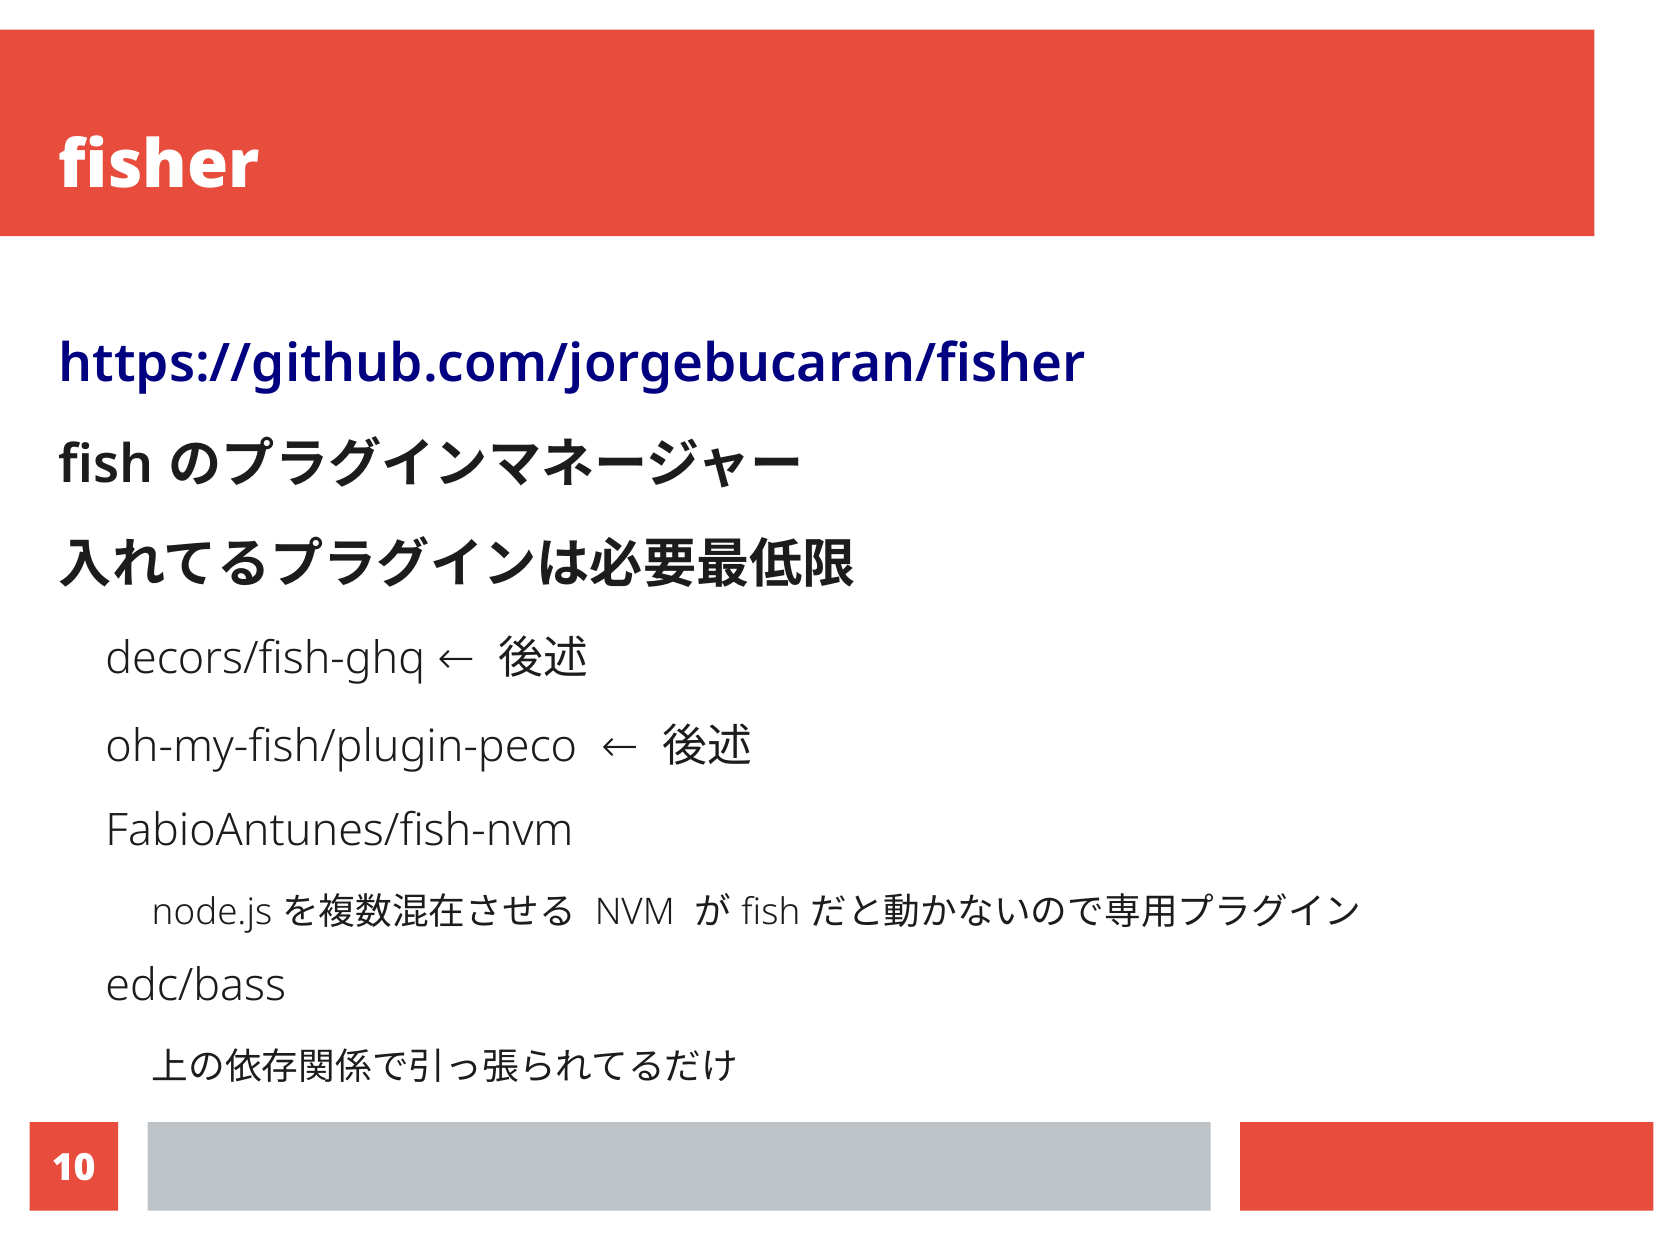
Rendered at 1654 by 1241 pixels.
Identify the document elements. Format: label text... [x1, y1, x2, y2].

title fisher [59, 59, 1595, 207]
list https://github.com/jorgebucaran/fisher fishのプラグインマネージャー 入れてるプラグインは必要最低限 decors/fish-ghq ← 後述 oh-my-fish/plugin-peco ← 後述 FabioAntunes/fish-nvm node.jsを複数混在させる NVM がfishだと動かないので専用プラグイン edc/bass 上の依存関係で引っ張られてるだけ [59, 324, 1565, 1093]
